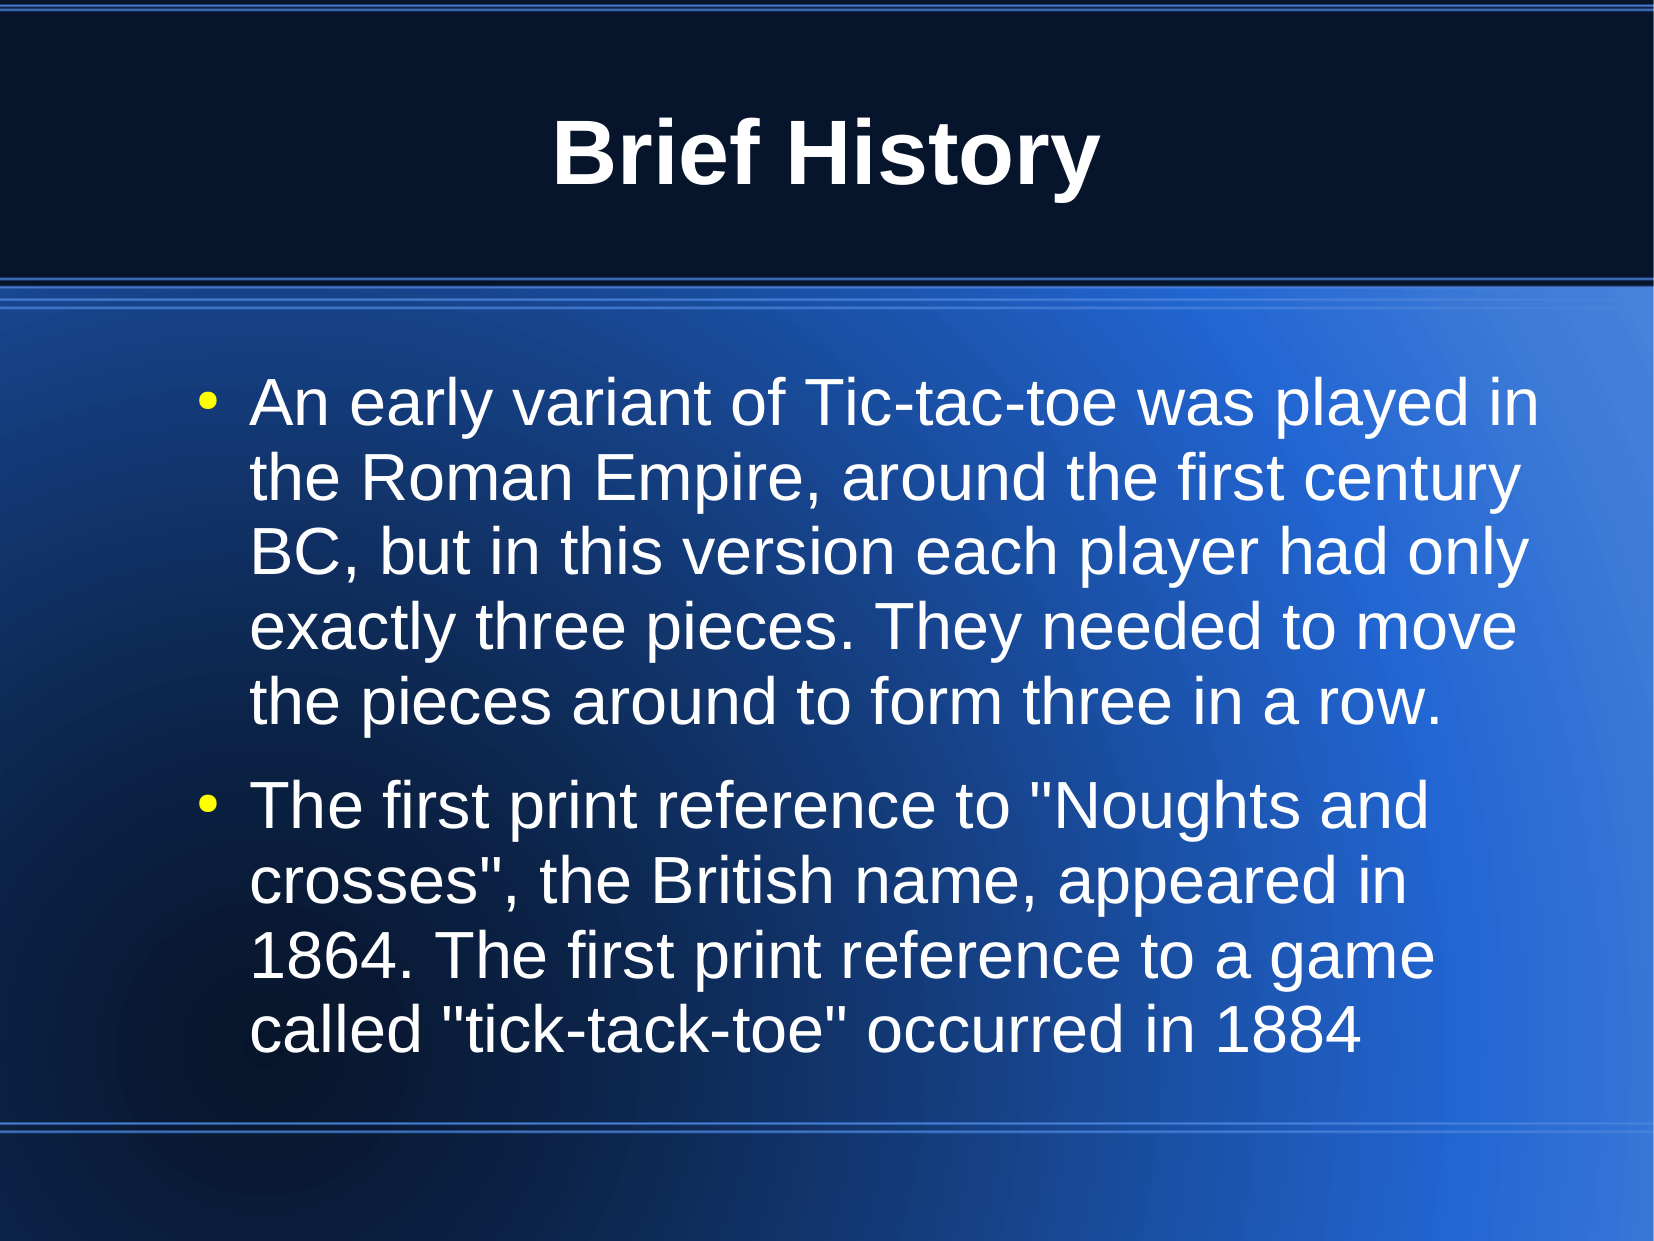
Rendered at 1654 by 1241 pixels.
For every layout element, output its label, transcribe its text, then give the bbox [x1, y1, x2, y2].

title Brief History [82, 49, 1571, 257]
picture [0, 0, 1654, 1241]
list An early variant of Tic-tac-toe was played in the Roman Empire, around the first century BC, but in this version each player had only exactly three pieces. They needed to move the pieces around to form three in a row. The first print reference to "Noughts and crosses", the British name, appeared in 1864. The first print reference to a game called "tick-tack-toe" occurred in 1884 [178, 364, 1570, 1147]
